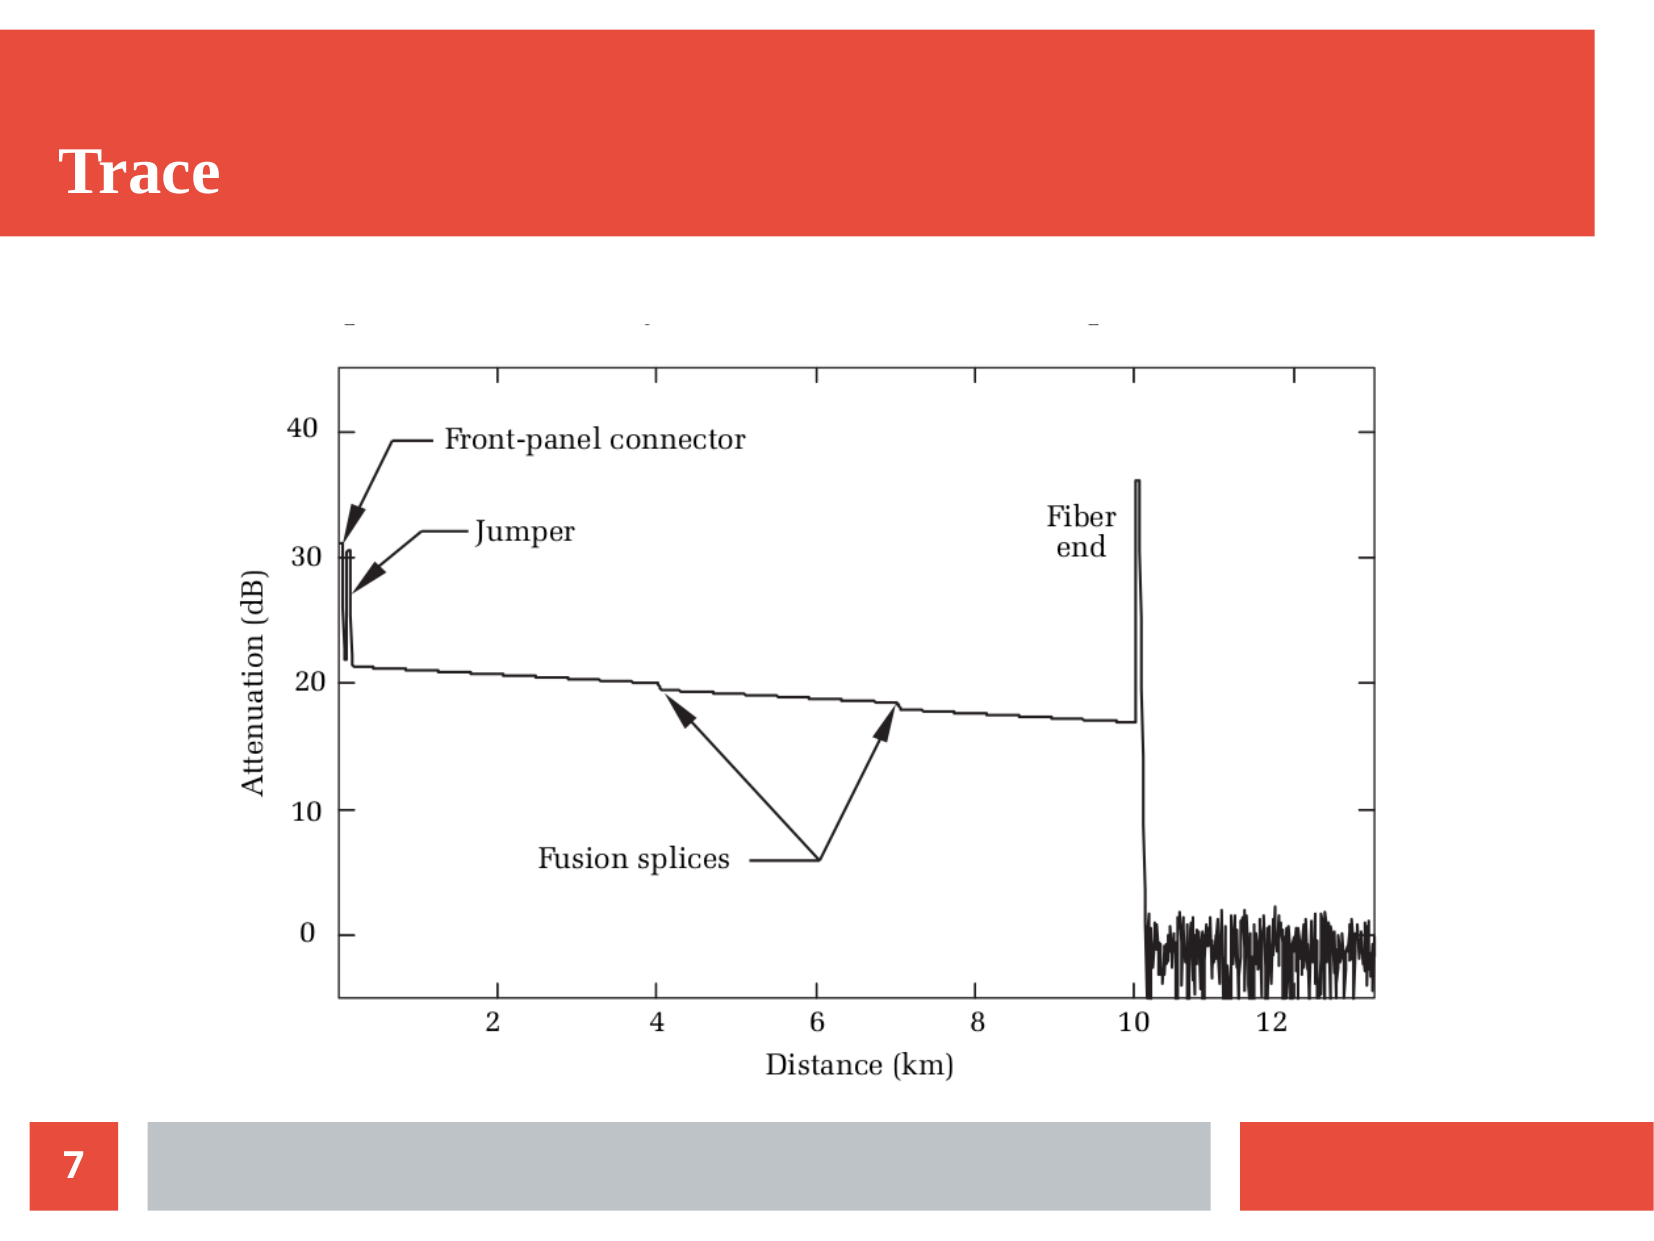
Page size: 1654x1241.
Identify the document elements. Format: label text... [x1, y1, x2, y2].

picture [168, 324, 1456, 1093]
text_box [29, 1122, 119, 1211]
title Trace [59, 59, 1595, 207]
